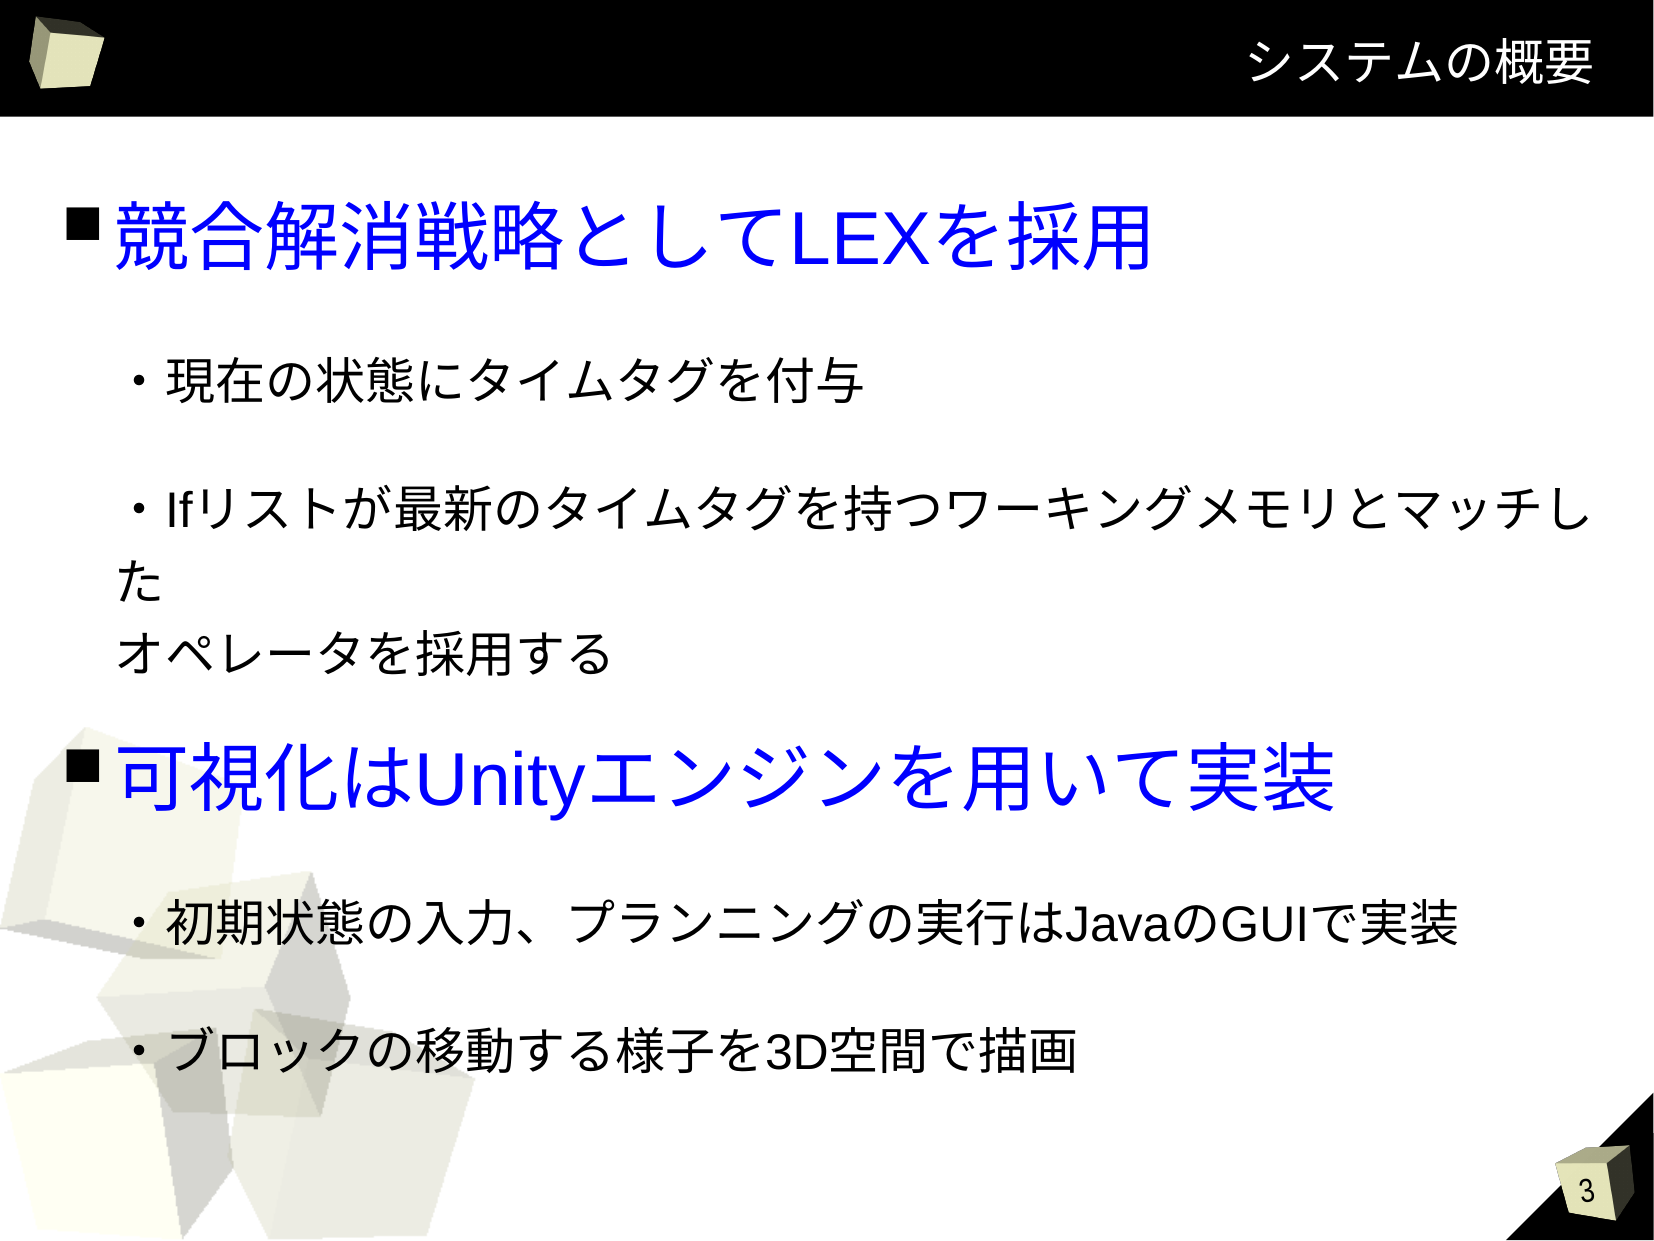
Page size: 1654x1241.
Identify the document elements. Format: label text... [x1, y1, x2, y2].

picture [0, 726, 477, 1241]
list 競合解消戦略としてLEXを採用 ・現在の状態にタイムタグを付与 ・Ifリストが最新のタイムタグを持つワーキングメモリとマッチした オペレータを採用する [44, 177, 1611, 672]
title システムの概要 [118, 0, 1595, 119]
list 可視化はUnityエンジンを用いて実装 ・初期状態の入力、プランニングの実行はJavaのGUIで実装 ・ブロックの移動する様子を3D空間で描画 [44, 718, 1611, 1214]
